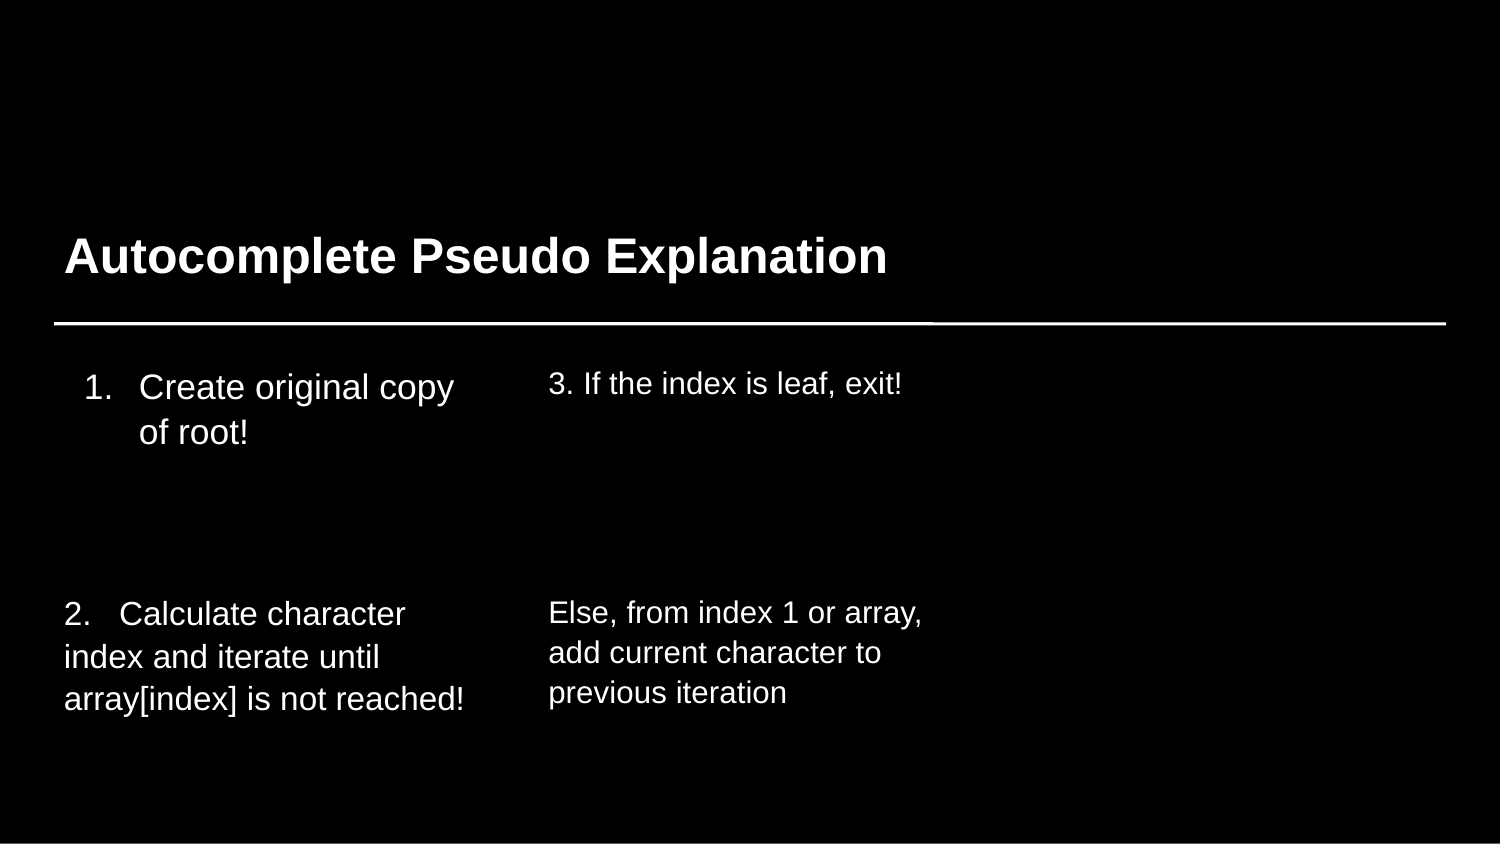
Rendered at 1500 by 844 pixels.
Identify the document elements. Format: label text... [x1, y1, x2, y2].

list 2. Calculate character index and iterate until array[index] is not reached! [49, 575, 487, 778]
list Else, from index 1 or array, add current character to previous iteration [533, 575, 972, 778]
list 3. If the index is leaf, exit! [533, 346, 972, 549]
list Create original copy of root! [49, 346, 487, 548]
title Autocomplete Pseudo Explanation [49, 97, 976, 300]
